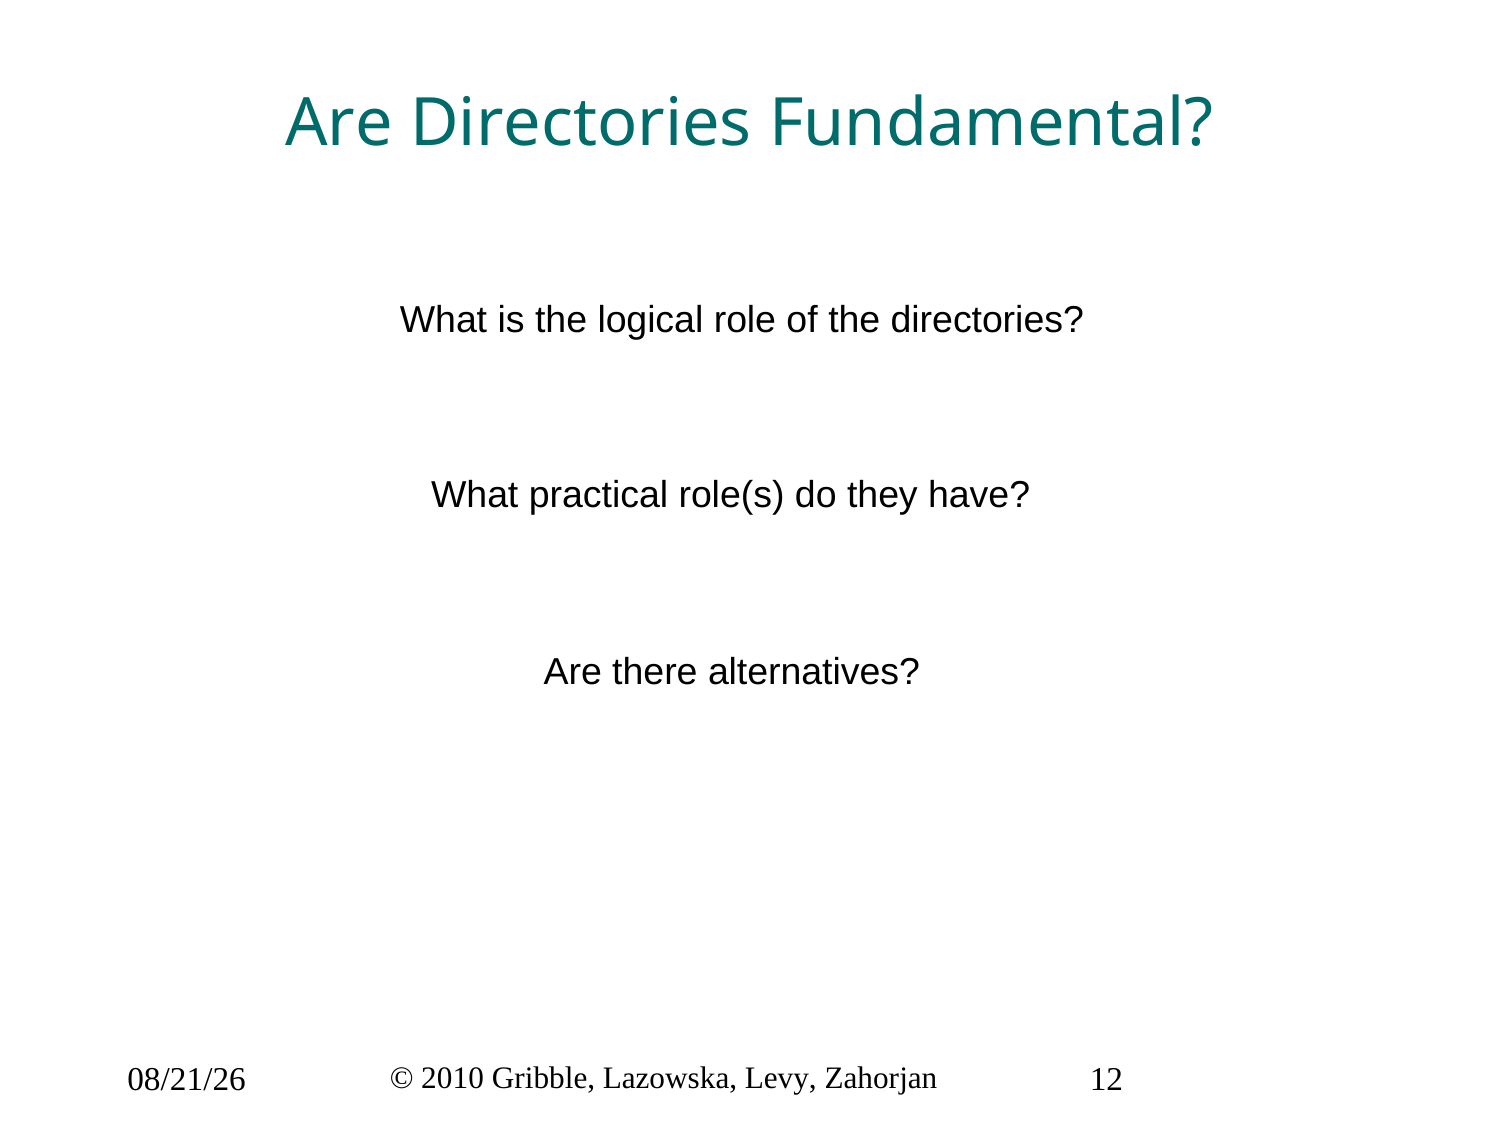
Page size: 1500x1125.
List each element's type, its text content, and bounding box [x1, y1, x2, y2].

text_box What practical role(s) do they have? [416, 462, 1046, 523]
title Are Directories Fundamental? [112, 62, 1388, 175]
text_box Are there alternatives? [528, 639, 935, 701]
text_box What is the logical role of the directories? [385, 287, 1100, 348]
